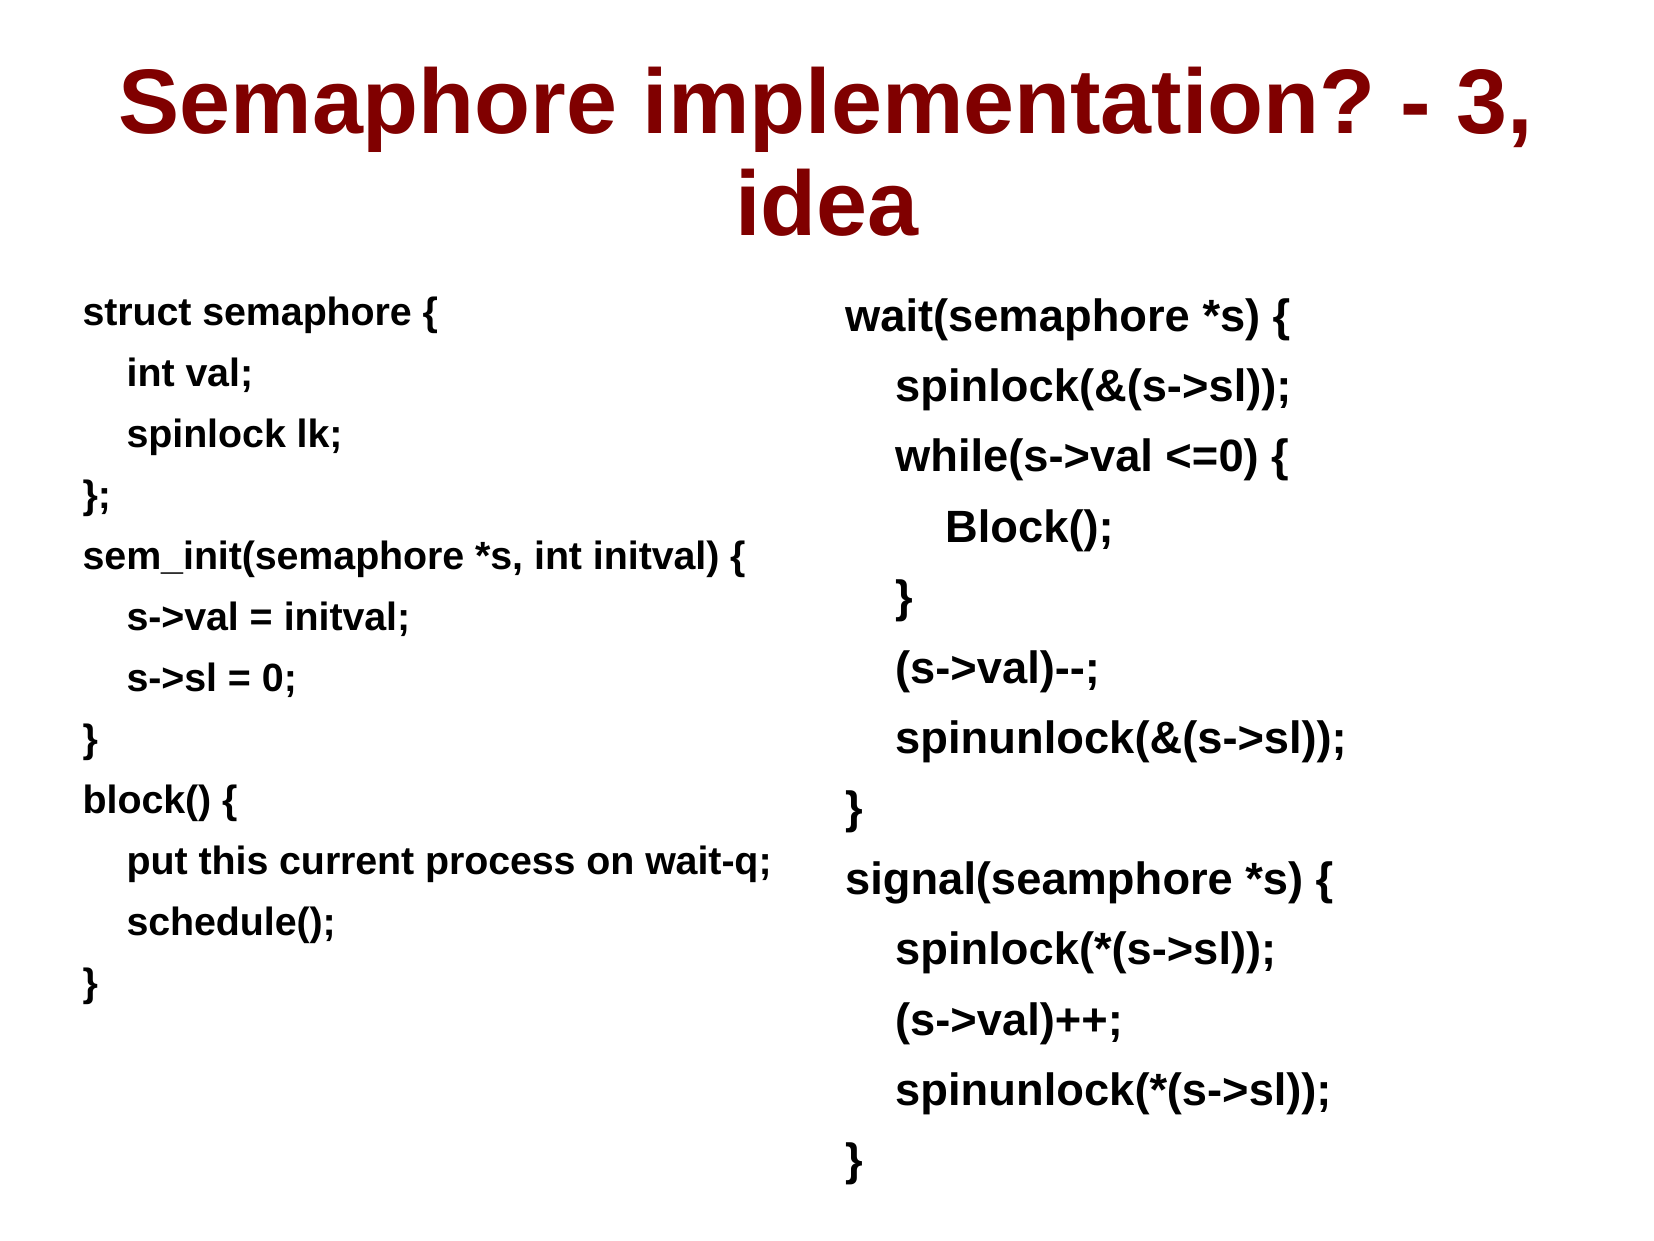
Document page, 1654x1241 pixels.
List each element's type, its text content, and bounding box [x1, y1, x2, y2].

list struct semaphore { int val; spinlock lk; }; sem_init(semaphore *s, int initval) { s->val = initval; s->sl = 0; } block() { put this current process on wait-q; schedule(); } [82, 290, 809, 1010]
list wait(semaphore *s) { spinlock(&(s->sl)); while(s->val <=0) { Block(); } (s->val)--; spinunlock(&(s->sl)); } signal(seamphore *s) { spinlock(*(s->sl)); (s->val)++; spinunlock(*(s->sl)); } [845, 290, 1595, 1193]
title Semaphore implementation? - 3, idea [82, 49, 1571, 257]
